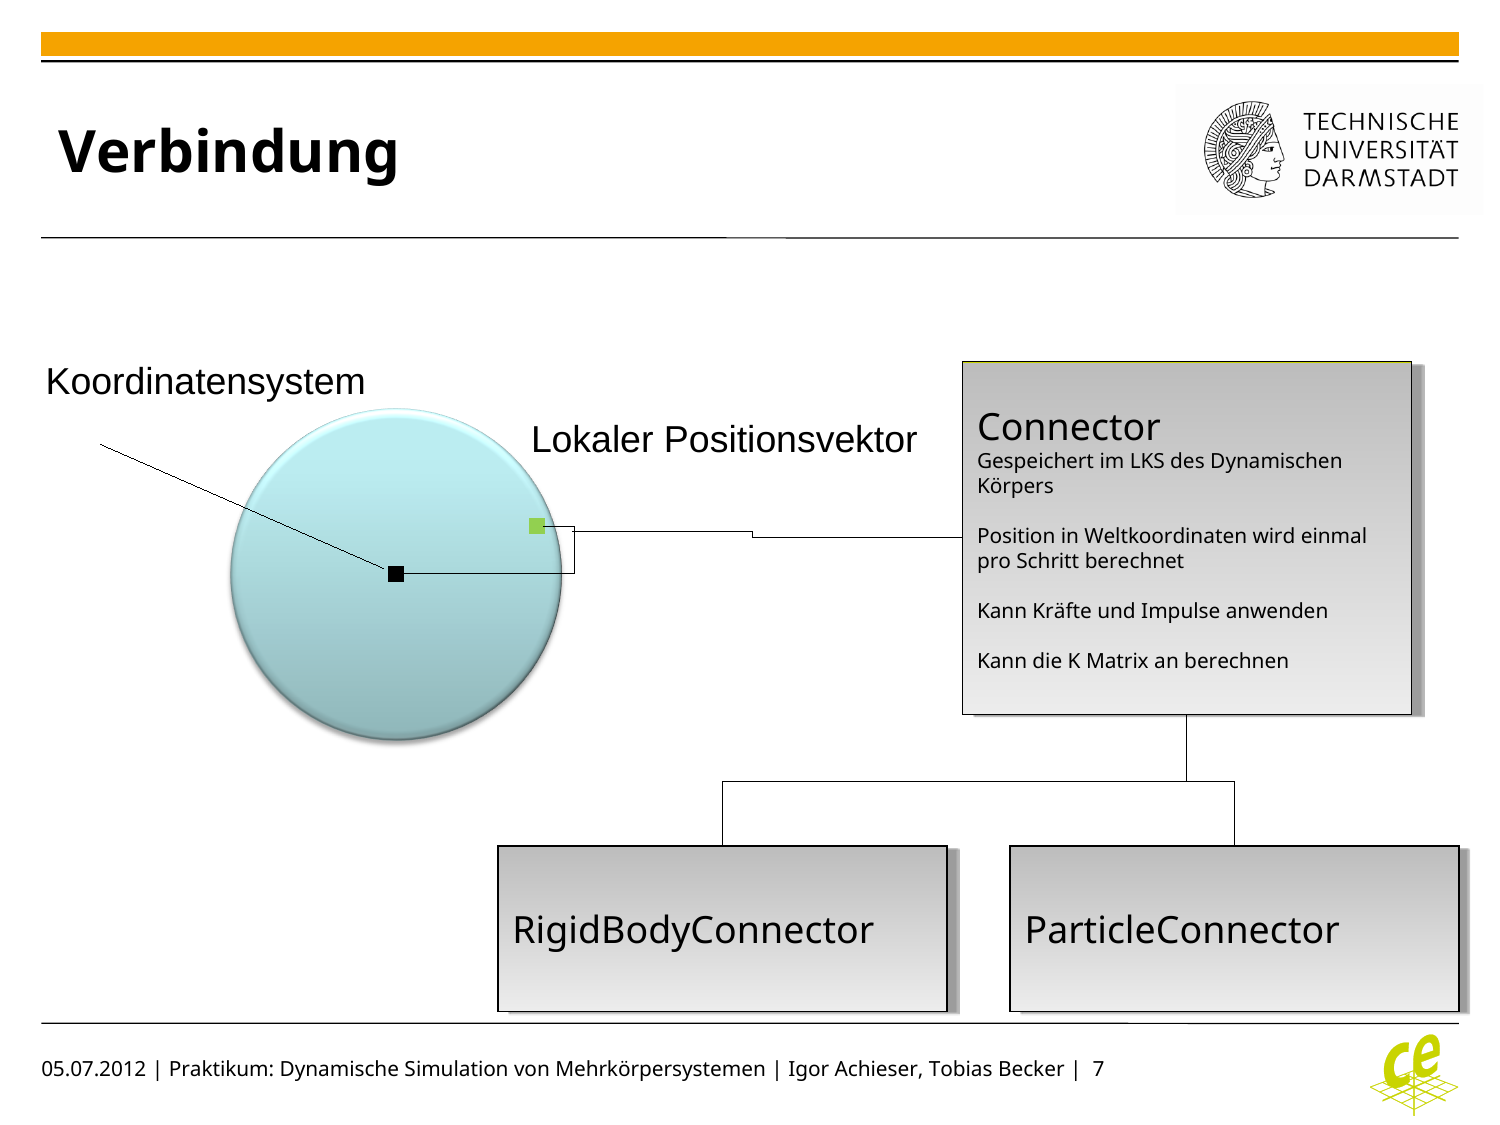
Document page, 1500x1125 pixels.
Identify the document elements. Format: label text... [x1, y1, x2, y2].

text_box 05.07.2012 | Praktikum: Dynamische Simulation von Mehrkörpersystemen | Igor Achieser, Tobias Becker | <Nummer> [41, 1055, 1223, 1095]
picture [221, 403, 570, 753]
text_box [531, 520, 544, 533]
picture [1188, 84, 1484, 215]
text_box Lokaler Positionsvektor [516, 407, 933, 468]
text_box Verbindung [58, 80, 1188, 218]
text_box ParticleConnector [1009, 846, 1459, 1012]
text_box Koordinatensystem [30, 349, 381, 410]
text_box [389, 568, 402, 581]
text_box RigidBodyConnector [497, 846, 947, 1012]
text_box Connector Gespeichert im LKS des Dynamischen Körpers Position in Weltkoordinaten wird einmal pro Schritt berechnet Kann Kräfte und Impulse anwenden Kann die K Matrix an berechnen [962, 361, 1412, 715]
